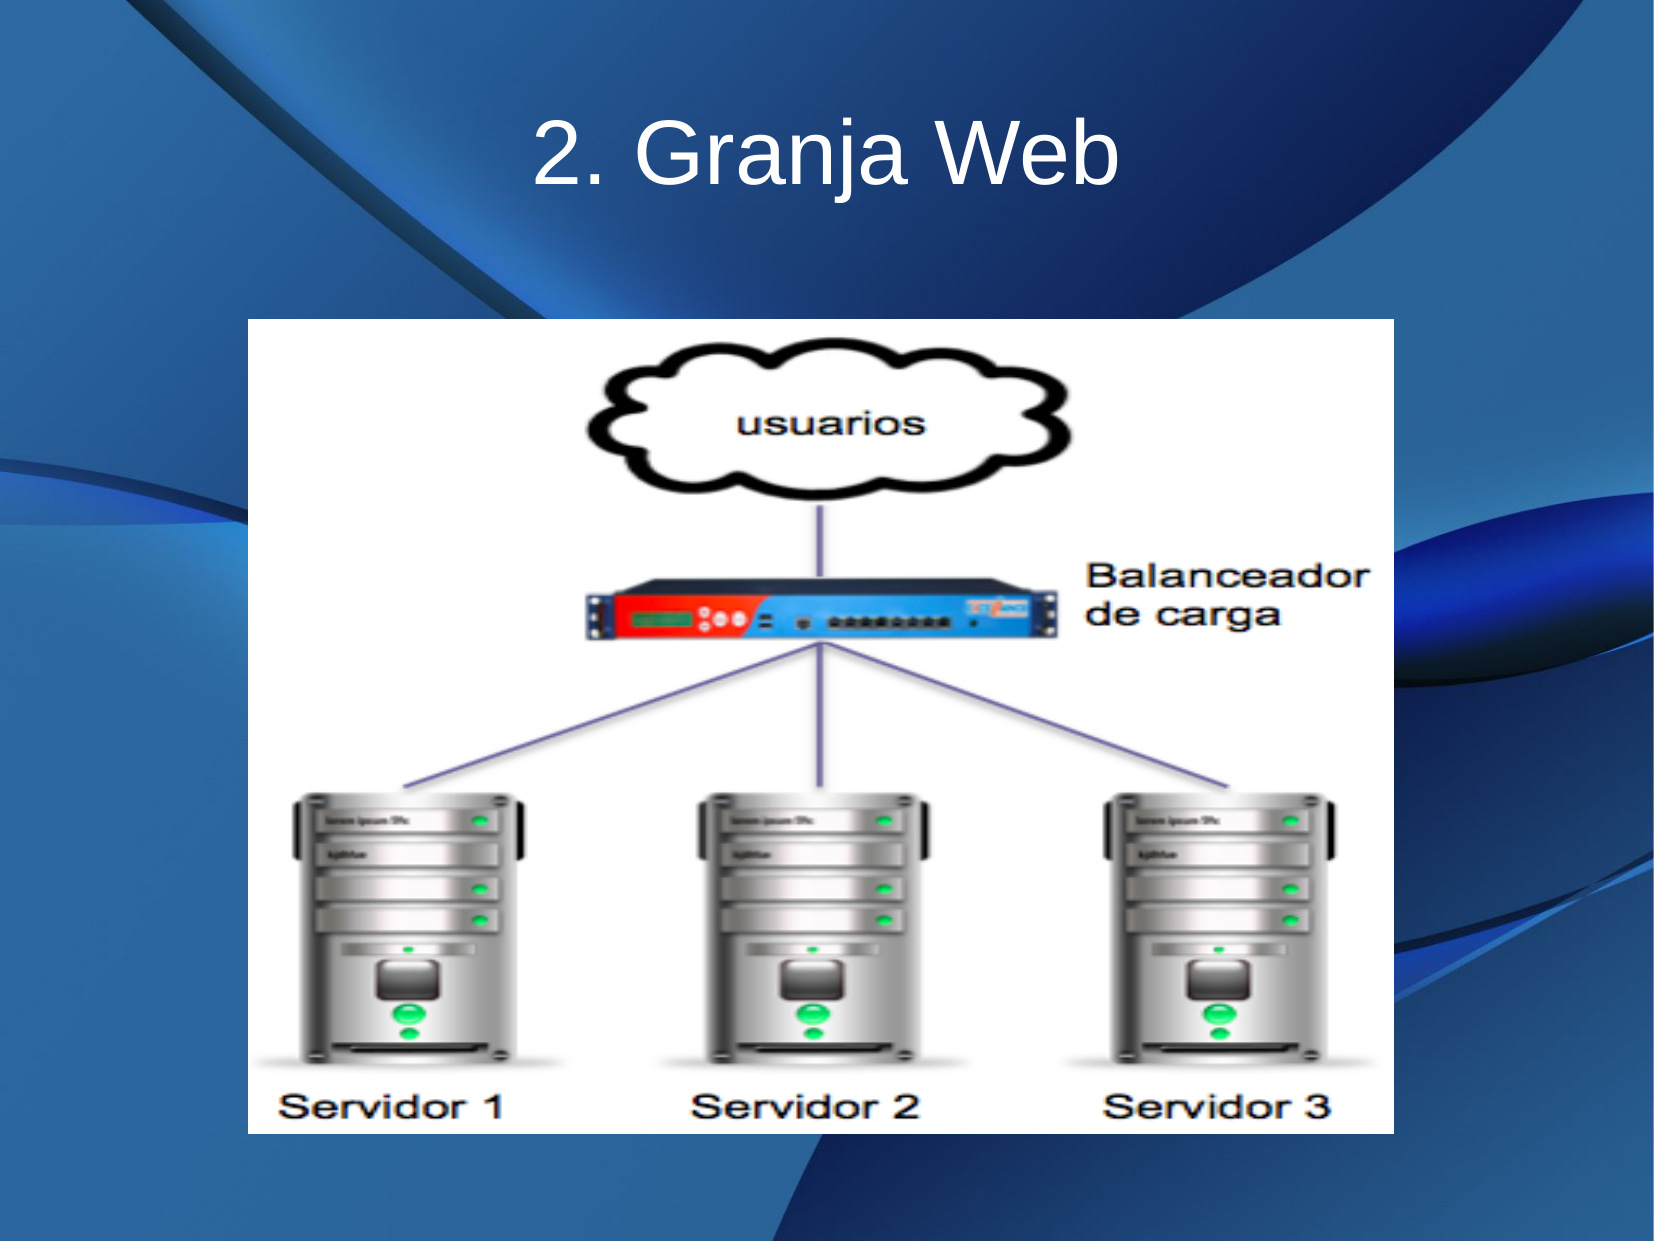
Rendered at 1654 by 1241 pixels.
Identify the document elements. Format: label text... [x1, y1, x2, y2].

picture [0, 0, 1654, 1241]
title 2. Granja Web [82, 49, 1571, 257]
